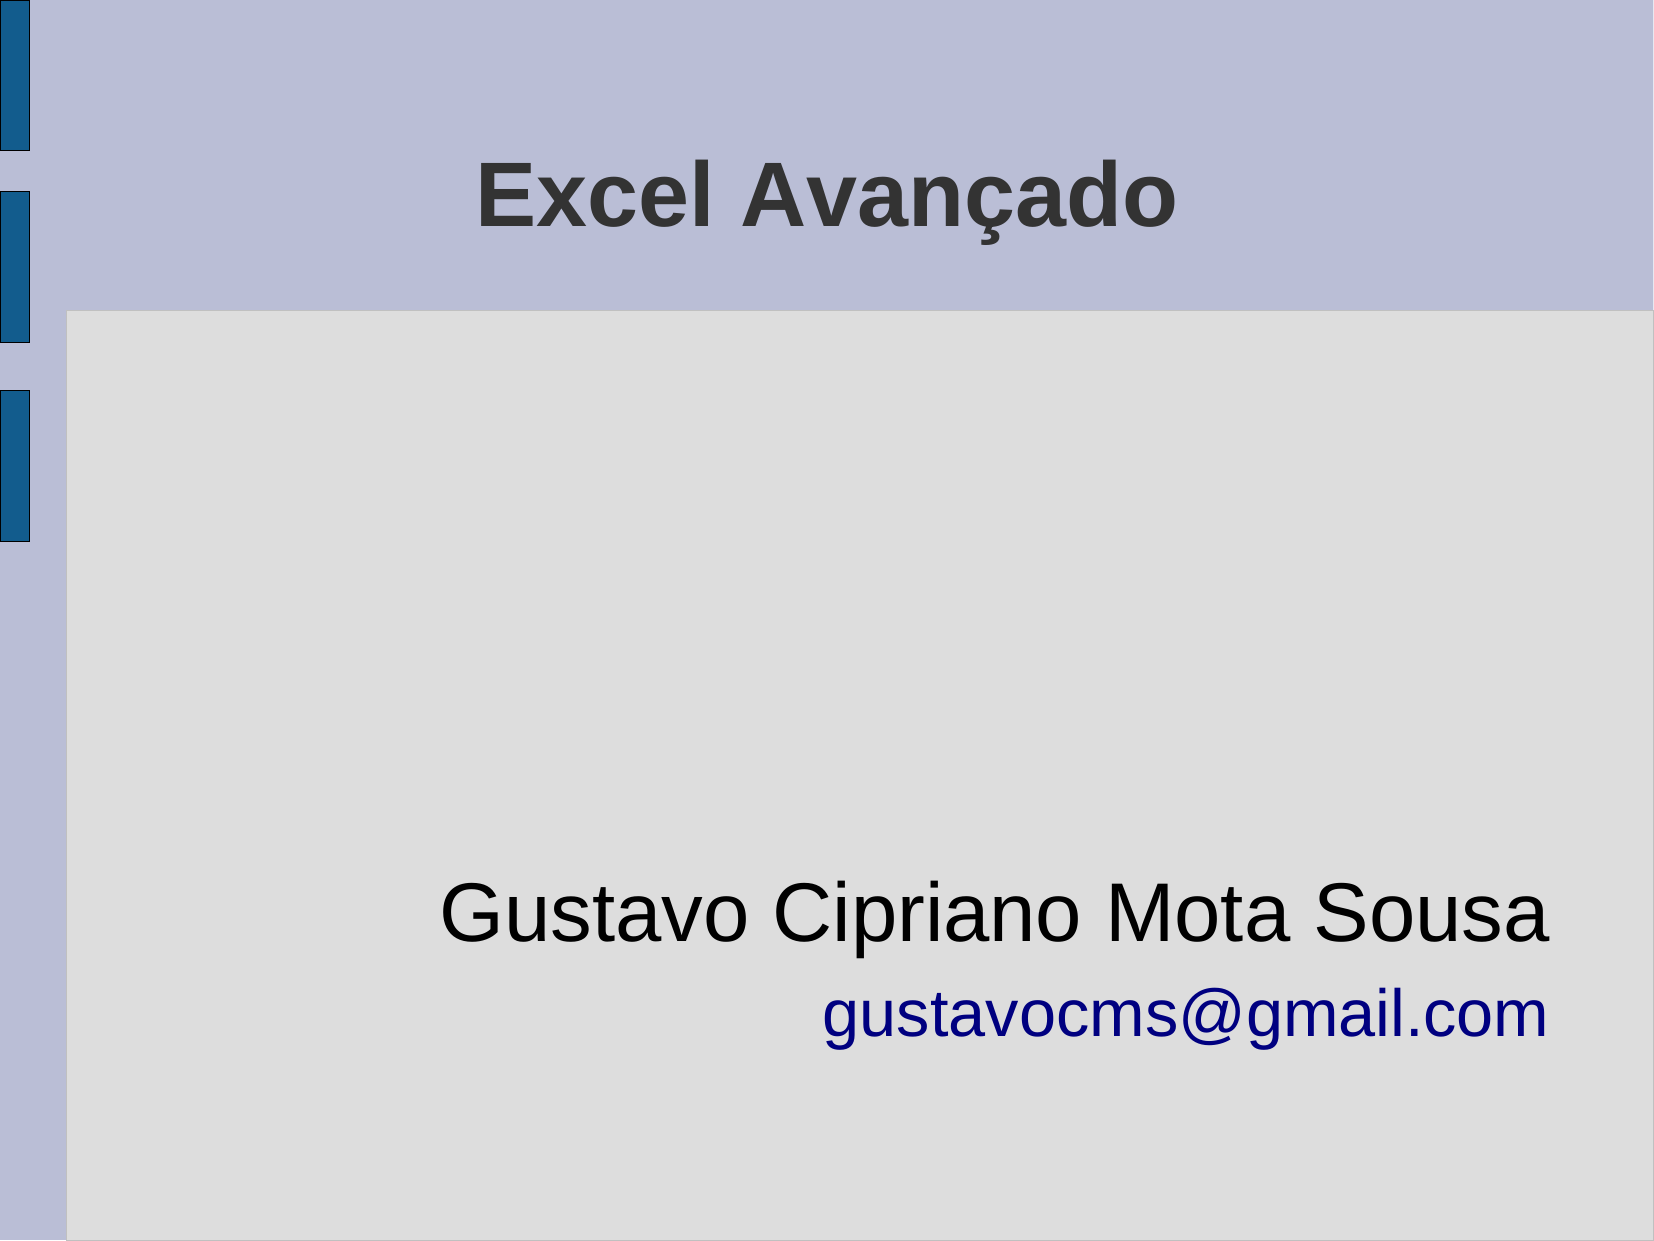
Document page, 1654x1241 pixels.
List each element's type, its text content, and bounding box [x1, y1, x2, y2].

text_box Gustavo Cipriano Mota Sousa gustavocms@gmail.com [265, 858, 1565, 1119]
title Excel Avançado [121, 91, 1534, 299]
